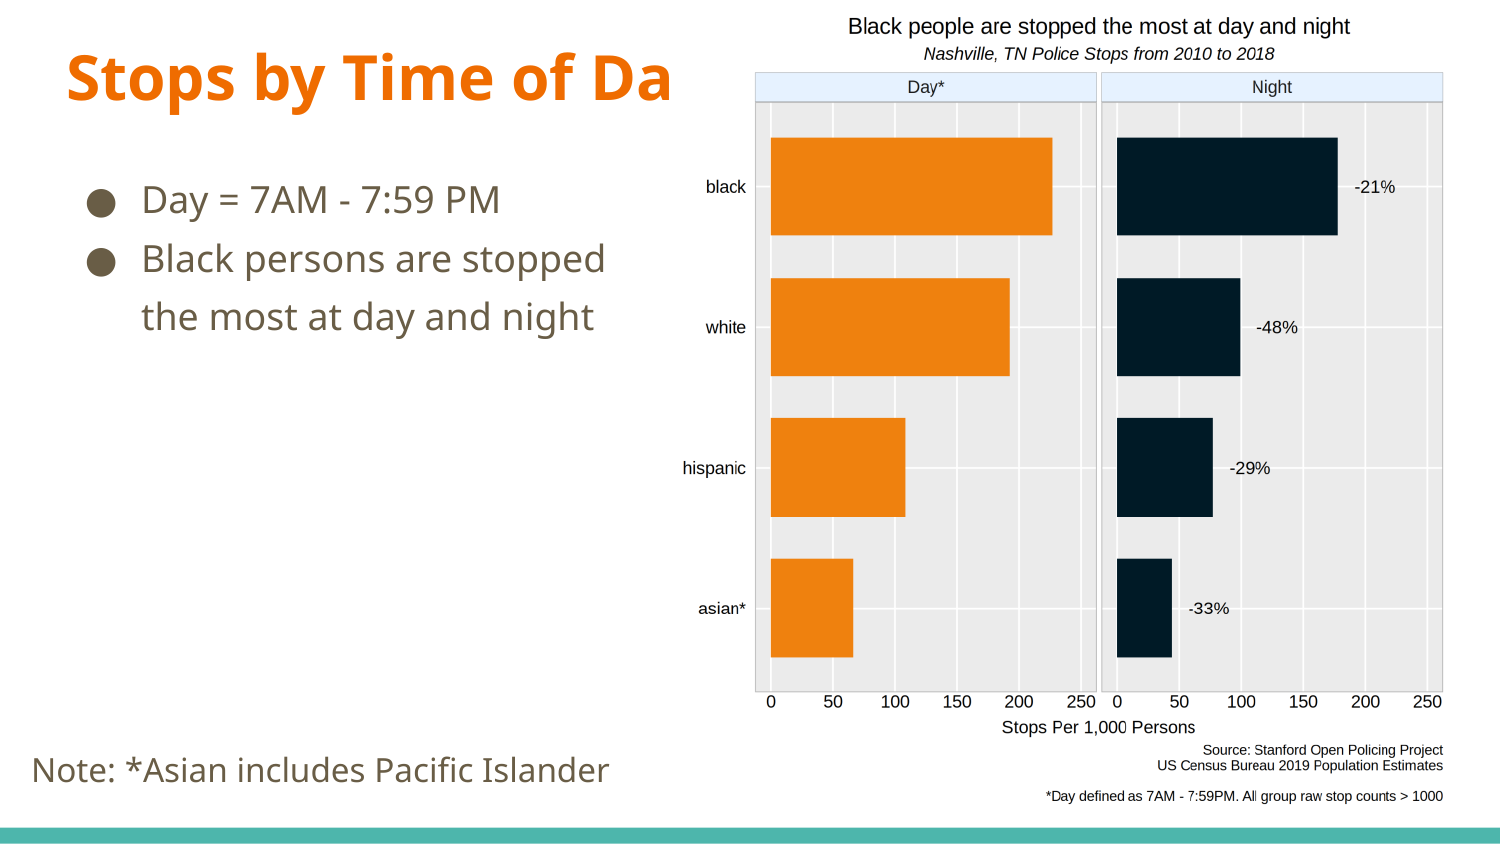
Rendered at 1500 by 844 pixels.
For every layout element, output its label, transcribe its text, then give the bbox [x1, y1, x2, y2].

list Day = 7AM - 7:59 PM Black persons are stopped the most at day and night [51, 151, 672, 693]
list Note: *Asian includes Pacific Islander [16, 725, 652, 811]
title Stops by Time of Day [51, 19, 672, 136]
picture [672, 12, 1450, 811]
